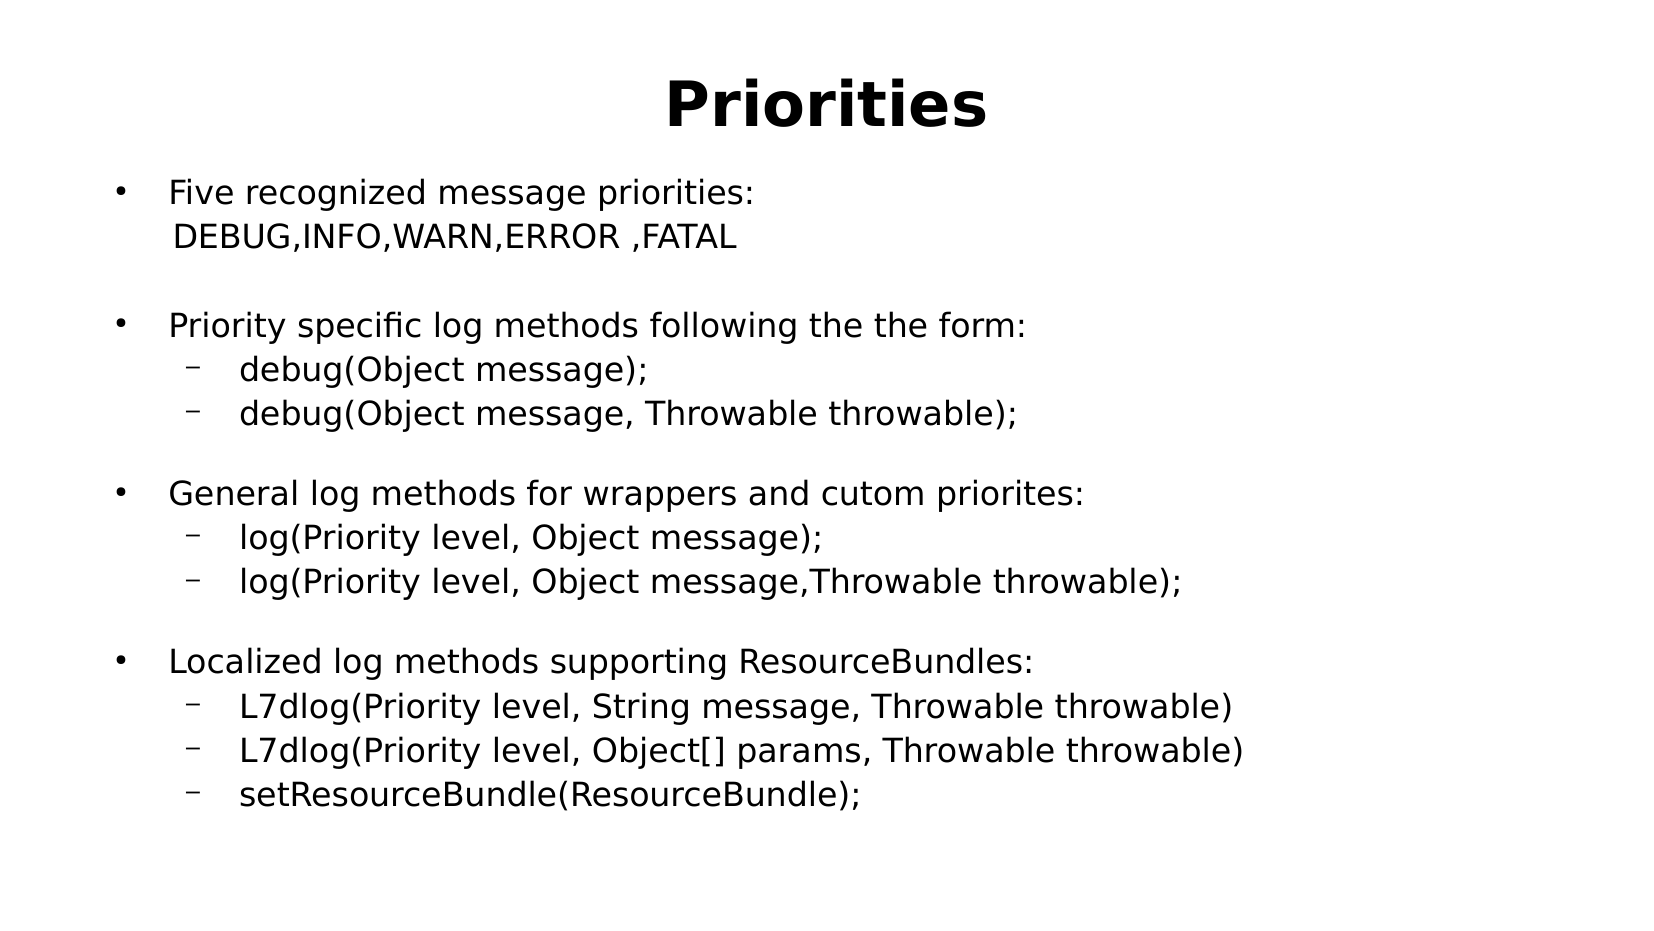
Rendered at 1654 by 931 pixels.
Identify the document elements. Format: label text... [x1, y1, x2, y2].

list Five recognized message priorities: DEBUG,INFO,WARN,ERROR ,FATAL Priority specific log methods following the the form: debug(Object message); debug(Object message, Throwable throwable); General log methods for wrappers and cutom priorites: log(Priority level, Object message); log(Priority level, Object message,Throwable throwable); Localized log methods supporting ResourceBundles: L7dlog(Priority level, String message, Throwable throwable) L7dlog(Priority level, Object[] params, Throwable throwable) setResourceBundle(ResourceBundle); [82, 168, 1538, 889]
title Priorities [82, 36, 1571, 147]
